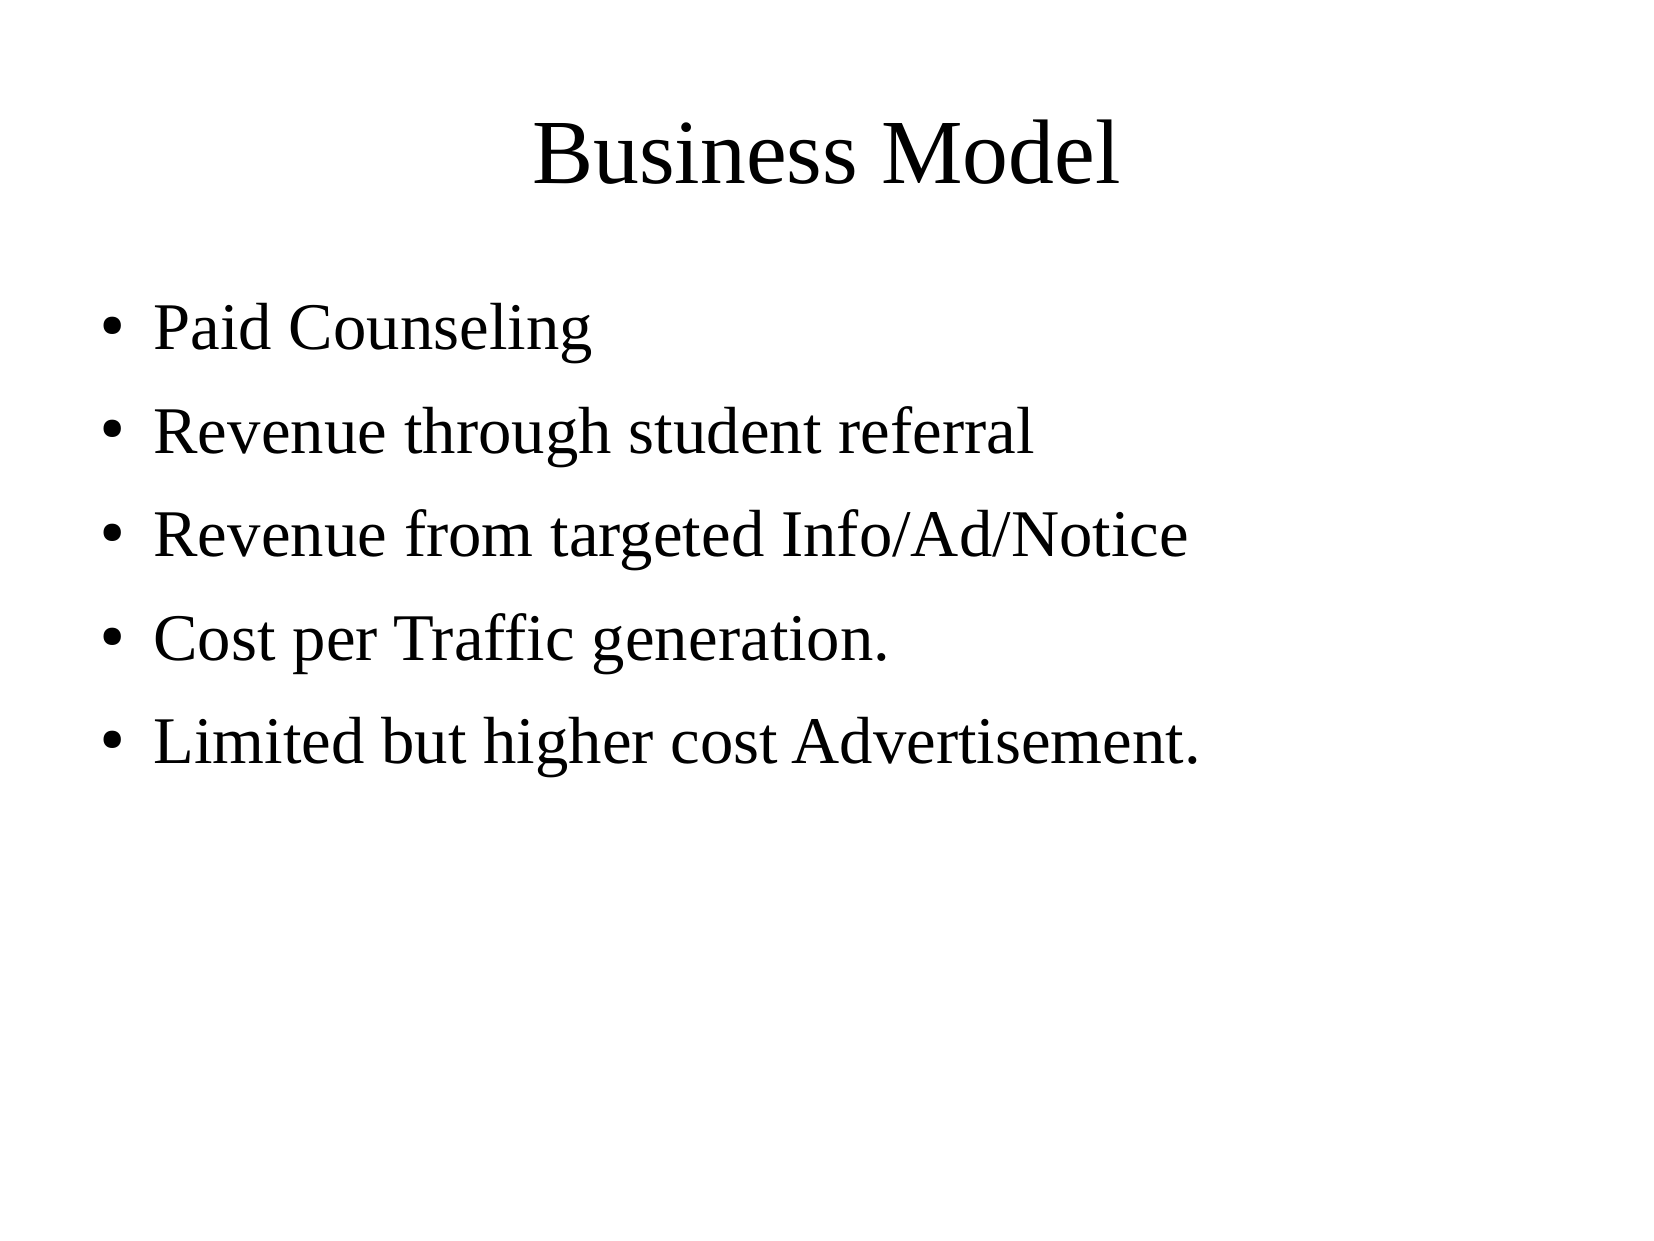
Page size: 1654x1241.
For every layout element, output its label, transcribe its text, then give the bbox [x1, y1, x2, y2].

title Business Model [82, 49, 1571, 257]
list Paid Counseling Revenue through student referral Revenue from targeted Info/Ad/Notice Cost per Traffic generation. Limited but higher cost Advertisement. [82, 290, 1571, 1010]
